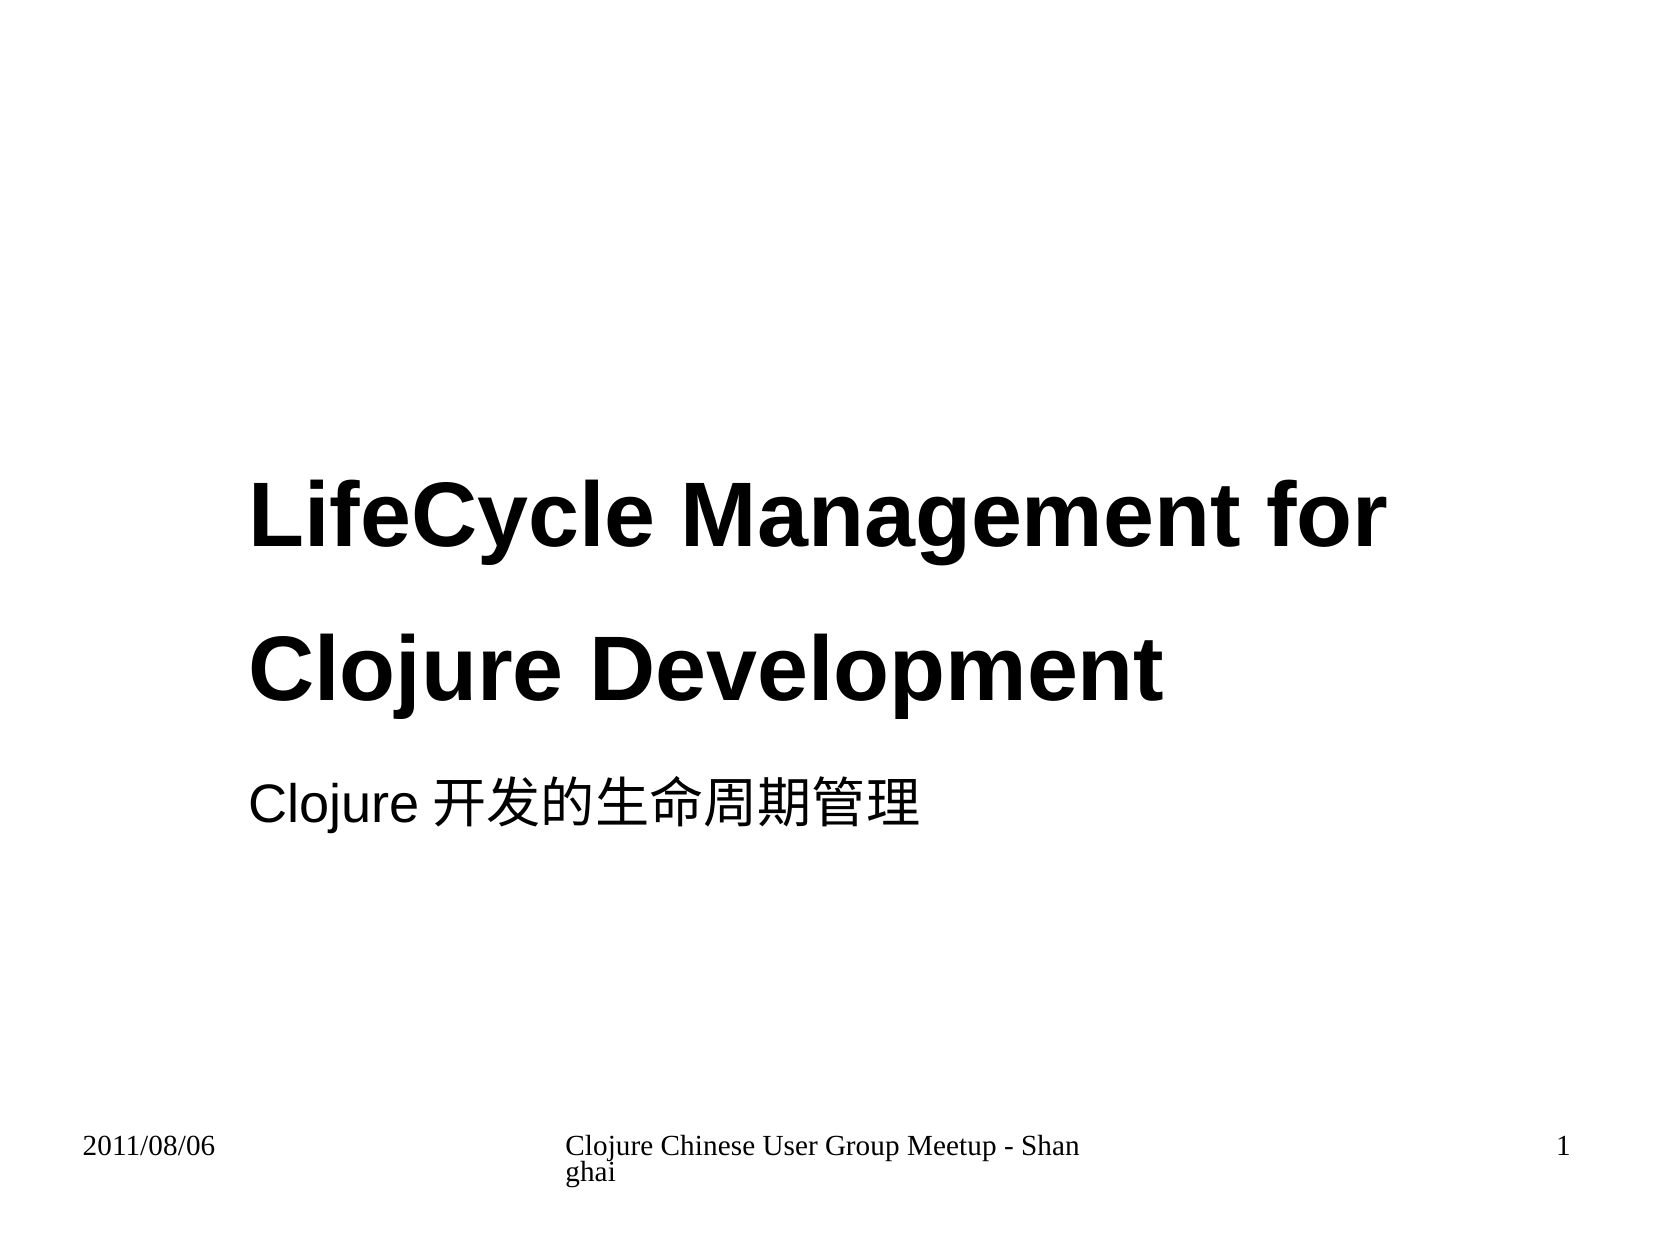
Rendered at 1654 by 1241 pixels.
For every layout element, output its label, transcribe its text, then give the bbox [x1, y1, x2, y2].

subtitle LifeCycle Management for Clojure Development Clojure开发的生命周期管理 [75, 412, 1564, 1069]
